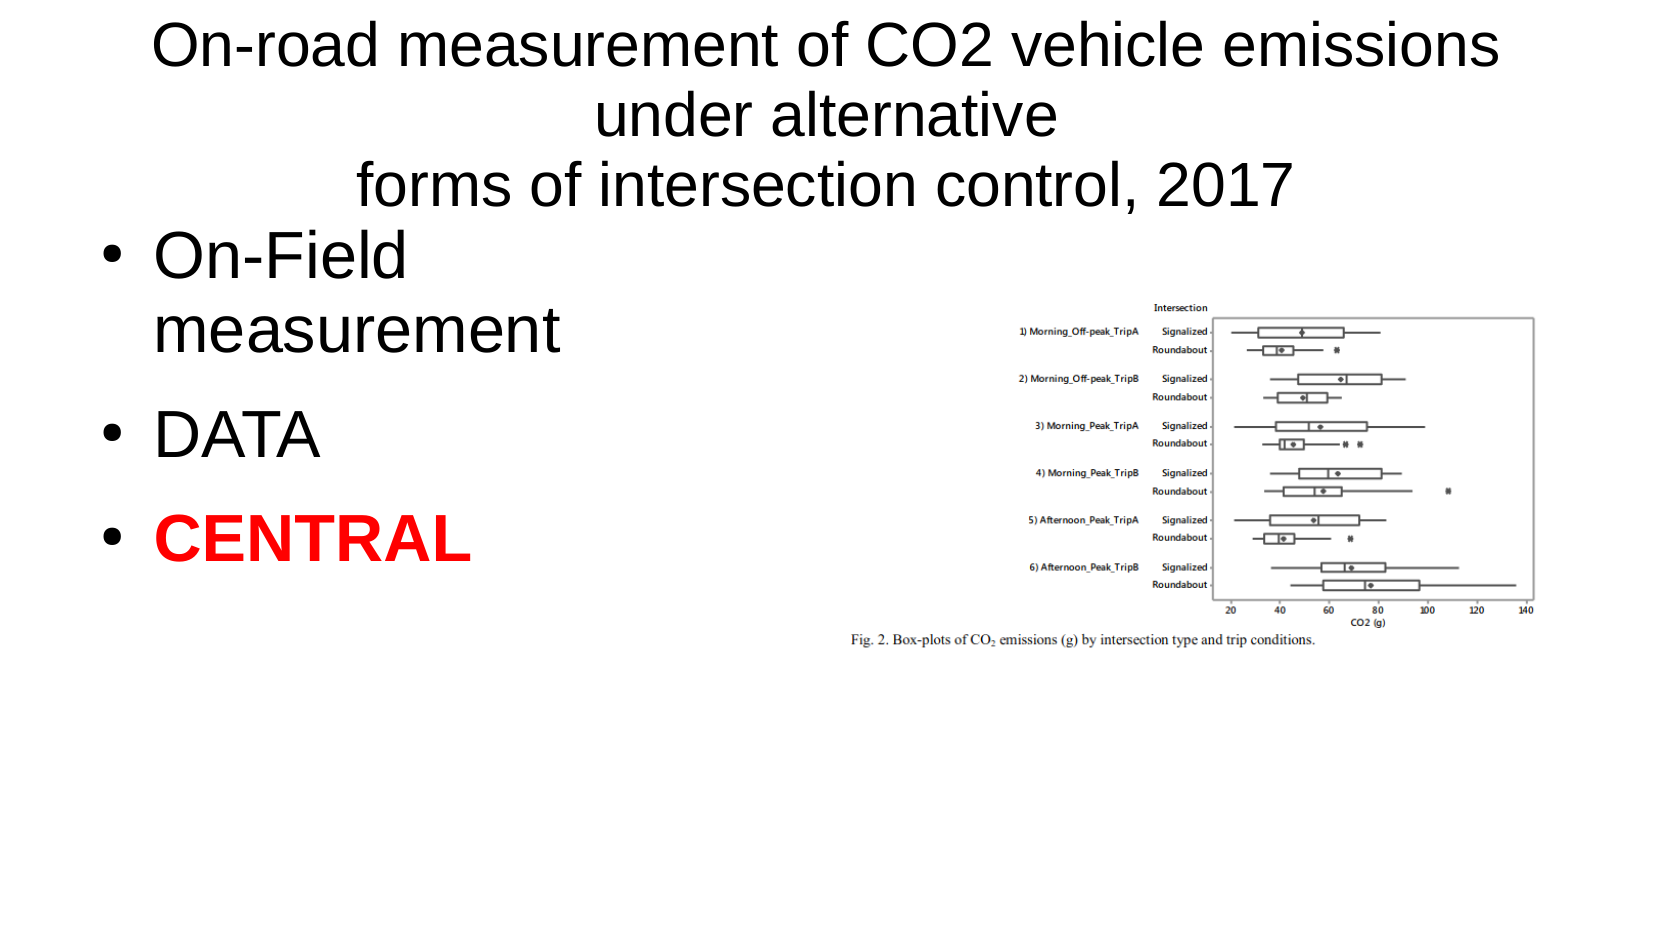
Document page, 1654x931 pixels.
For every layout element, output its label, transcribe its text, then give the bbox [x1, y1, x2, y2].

list On-Field measurement DATA CENTRAL [82, 217, 809, 758]
picture [845, 303, 1572, 671]
title On-road measurement of CO2 vehicle emissions under alternative forms of intersection control, 2017 [82, 10, 1571, 220]
